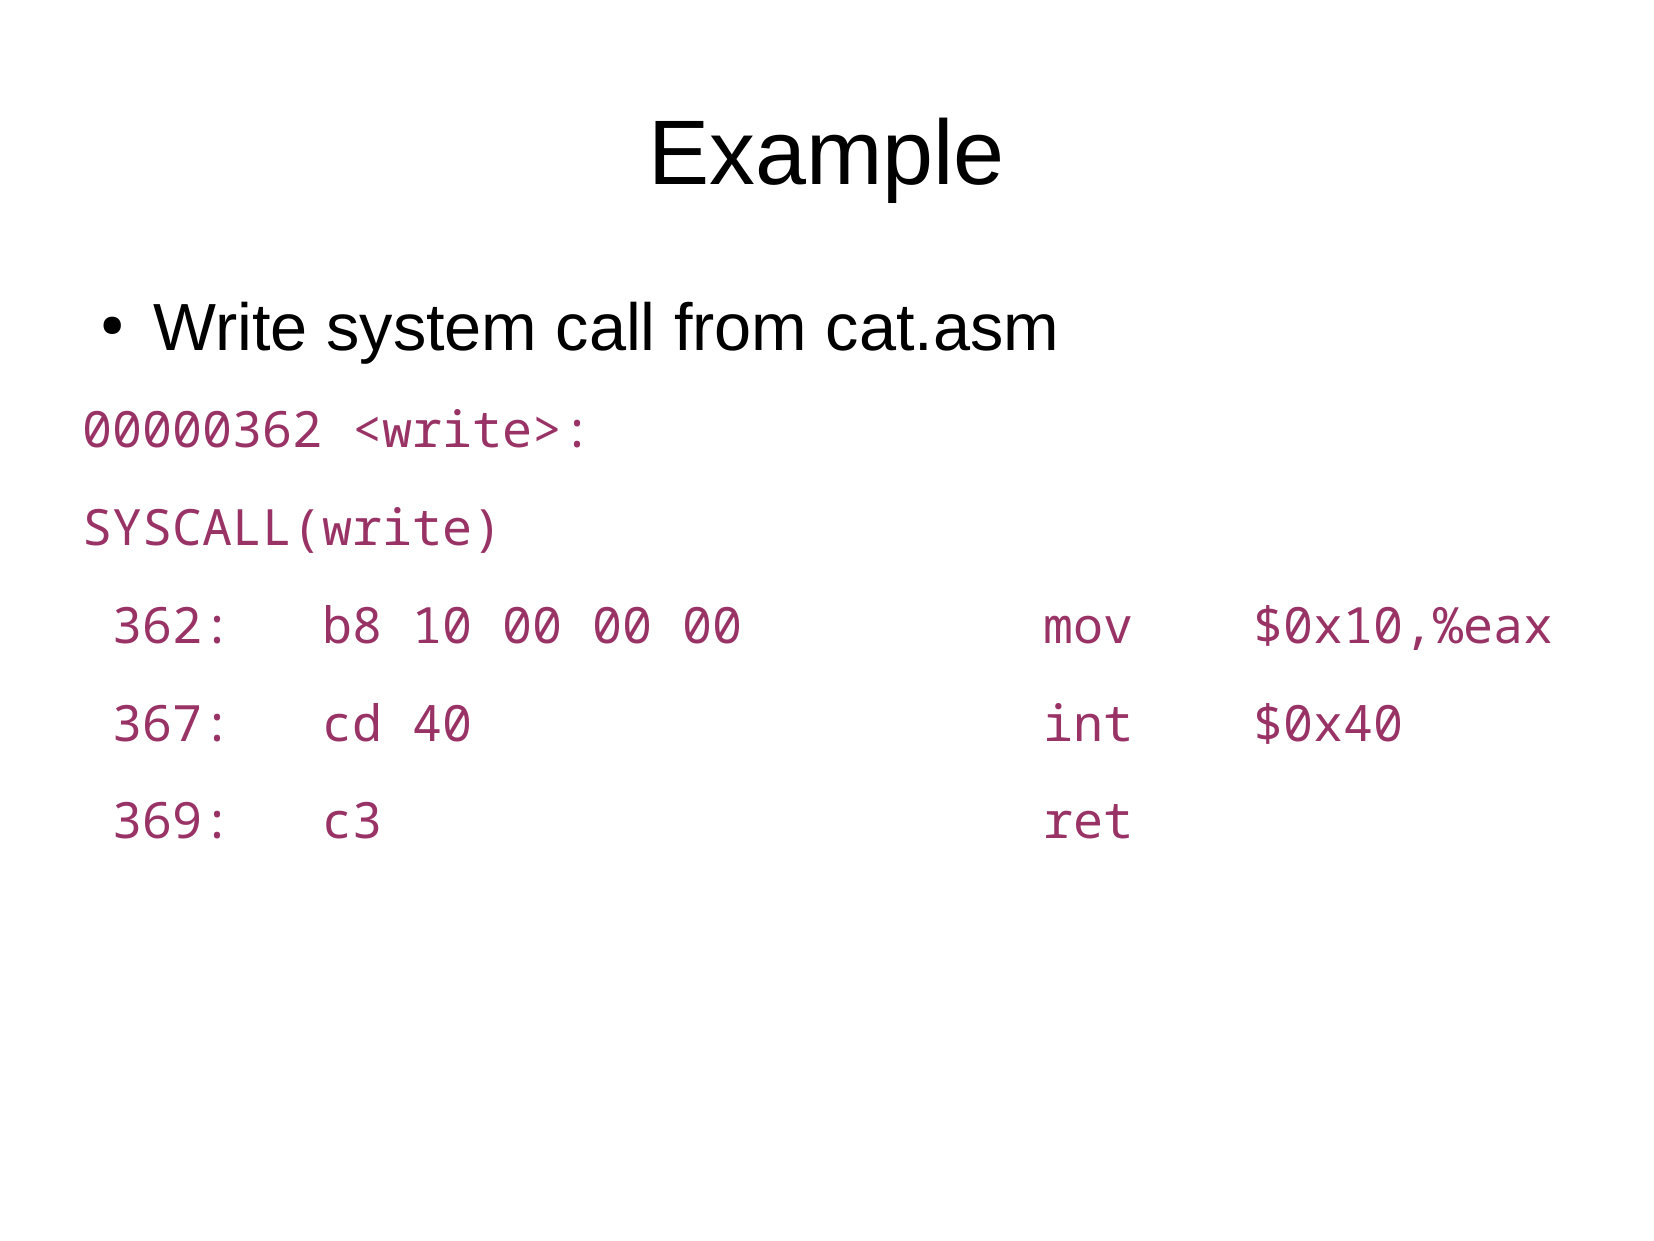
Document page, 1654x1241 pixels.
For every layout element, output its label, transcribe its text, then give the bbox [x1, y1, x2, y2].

title Example [82, 49, 1571, 257]
list Write system call from cat.asm 00000362 <write>: SYSCALL(write) 362: b8 10 00 00 00 mov $0x10,%eax 367: cd 40 int $0x40 369: c3 ret [82, 290, 1571, 1010]
